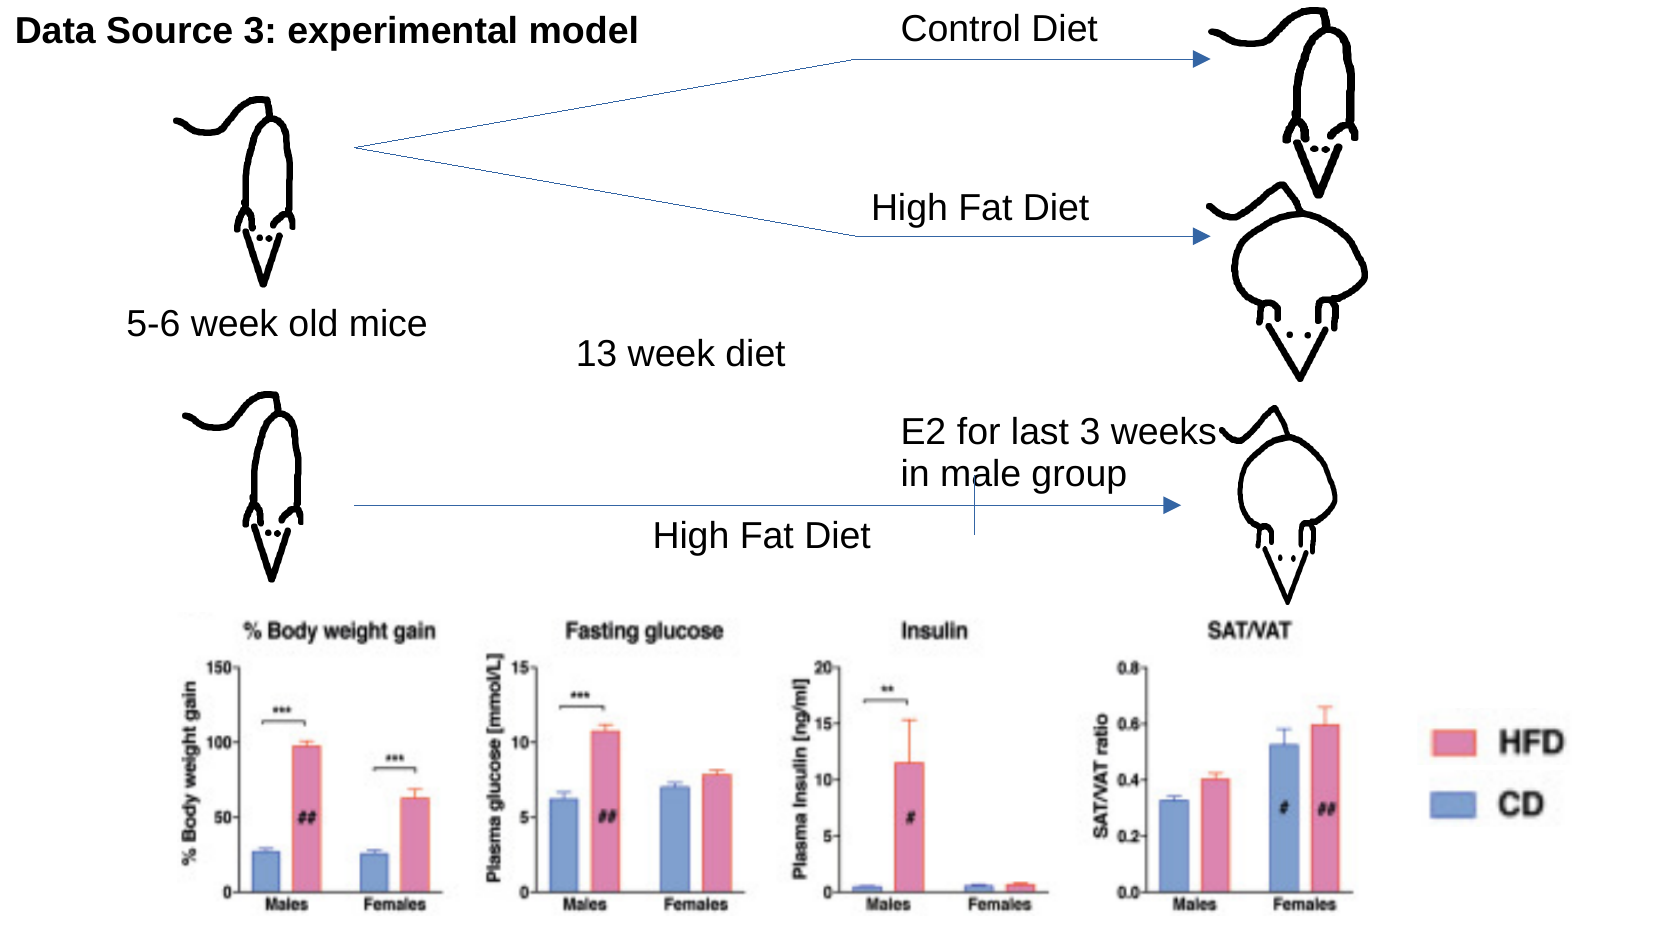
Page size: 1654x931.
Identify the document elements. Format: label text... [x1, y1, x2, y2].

picture [169, 88, 296, 295]
text_box High Fat Diet [637, 507, 886, 565]
picture [1419, 770, 1565, 827]
text_box Data Source 3: experimental model [0, 2, 655, 60]
text_box Control Diet [885, 0, 1113, 57]
text_box E2 for last 3 weeks in male group [885, 403, 1232, 502]
picture [177, 383, 304, 591]
text_box 13 week diet [561, 324, 975, 382]
text_box High Fat Diet [856, 179, 1105, 237]
picture [1417, 708, 1593, 765]
picture [177, 0, 1398, 916]
text_box 5-6 week old mice [111, 295, 443, 353]
